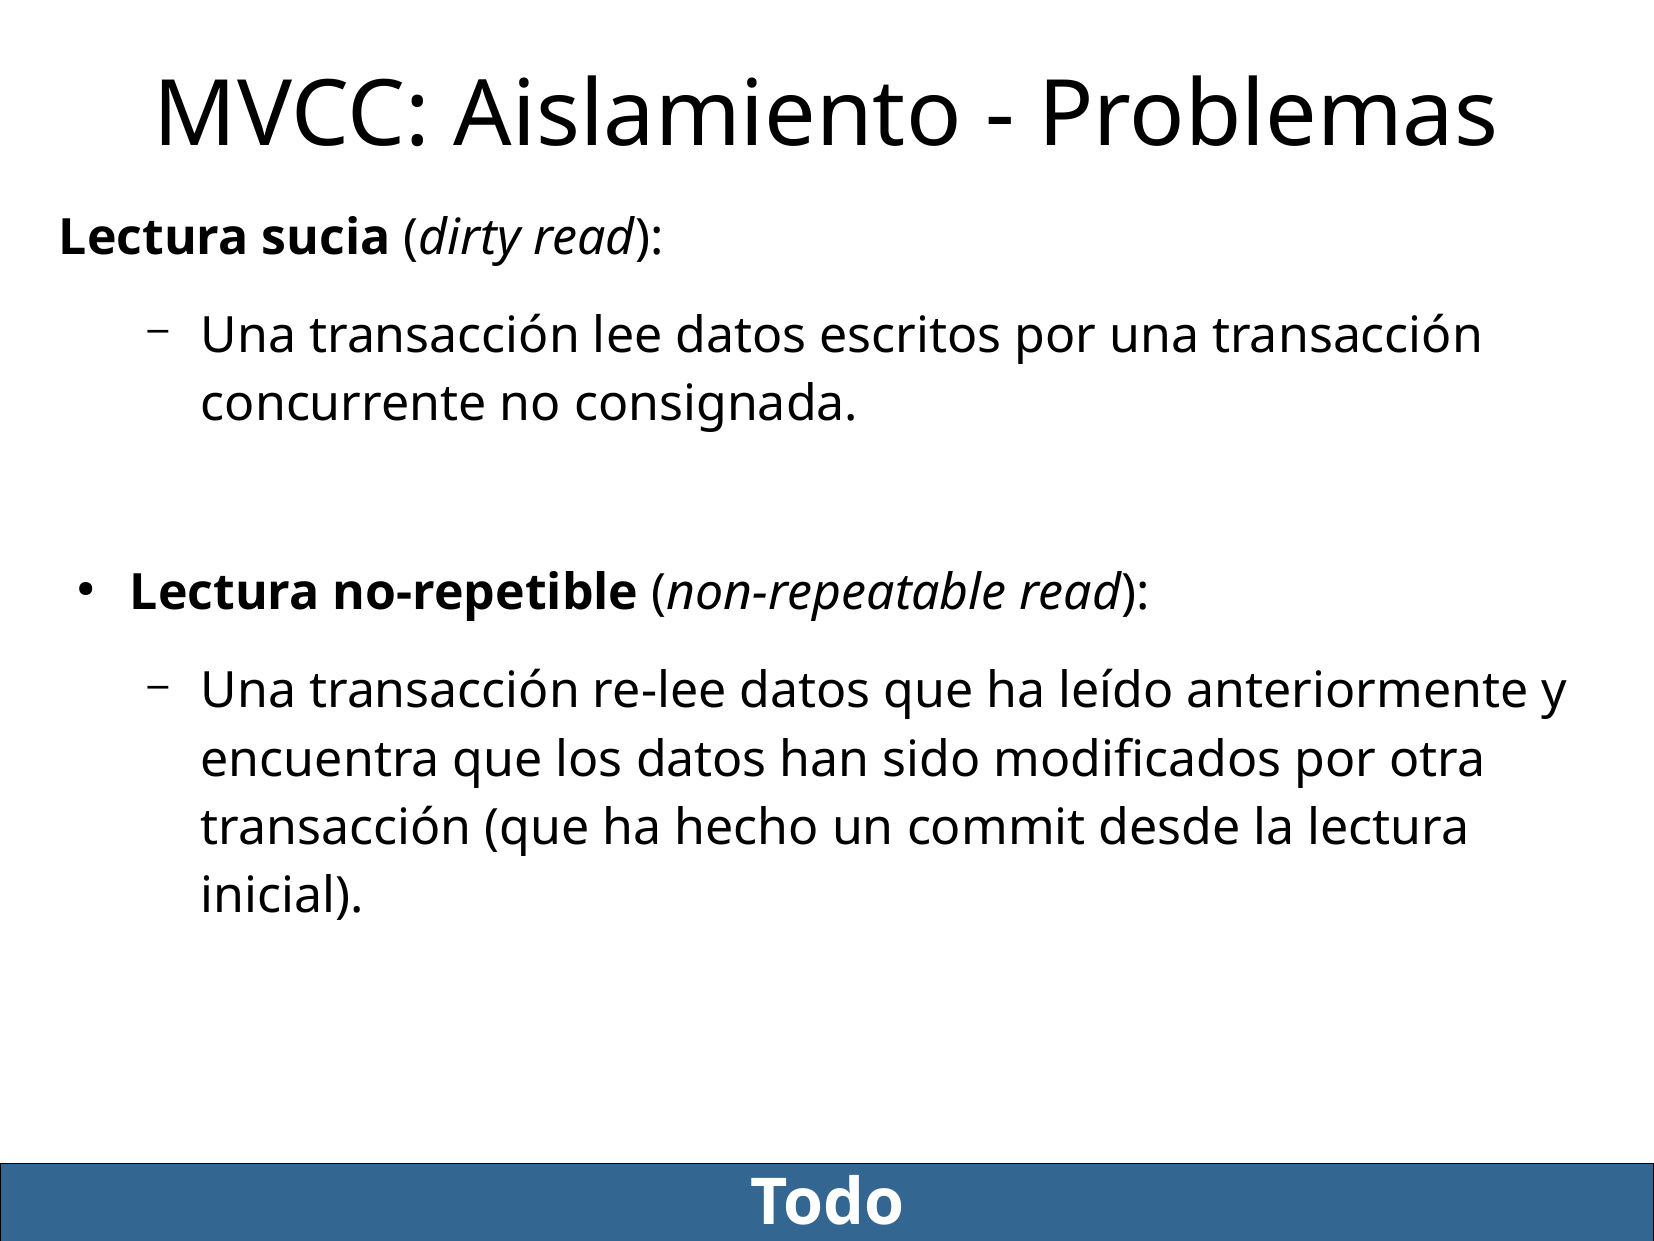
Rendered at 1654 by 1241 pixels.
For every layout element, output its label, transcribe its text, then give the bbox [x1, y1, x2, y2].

title MVCC: Aislamiento - Problemas [82, 37, 1571, 184]
list Lectura sucia (dirty read): Una transacción lee datos escritos por una transacción concurrente no consignada. Lectura no-repetible (non-repeatable read): Una transacción re-lee datos que ha leído anteriormente y encuentra que los datos han sido modificados por otra transacción (que ha hecho un commit desde la lectura inicial). [59, 200, 1595, 1117]
